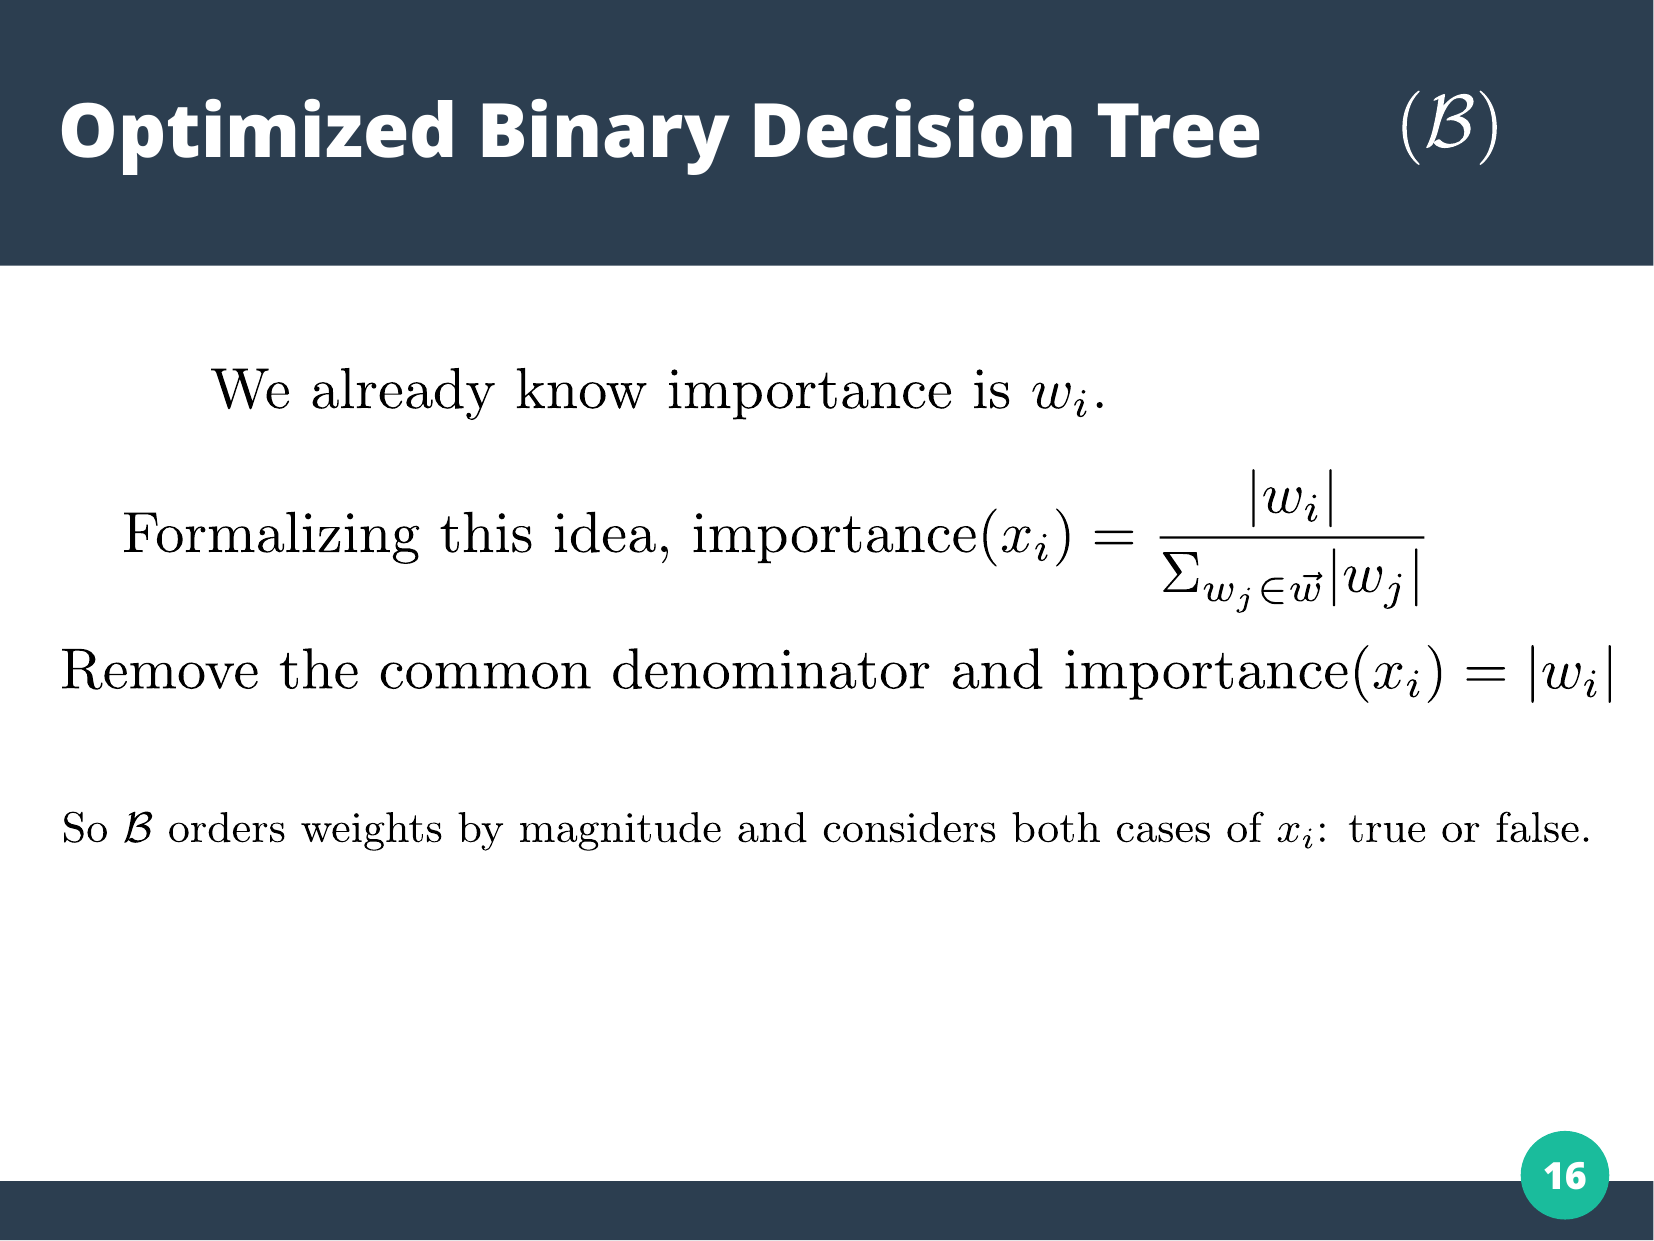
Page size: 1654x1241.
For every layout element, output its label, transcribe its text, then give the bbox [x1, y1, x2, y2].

picture [210, 367, 1103, 421]
picture [120, 467, 1427, 616]
title Optimized Binary Decision Tree [59, 49, 1595, 207]
picture [1395, 90, 1497, 166]
picture [60, 645, 1611, 703]
picture [60, 810, 1591, 853]
